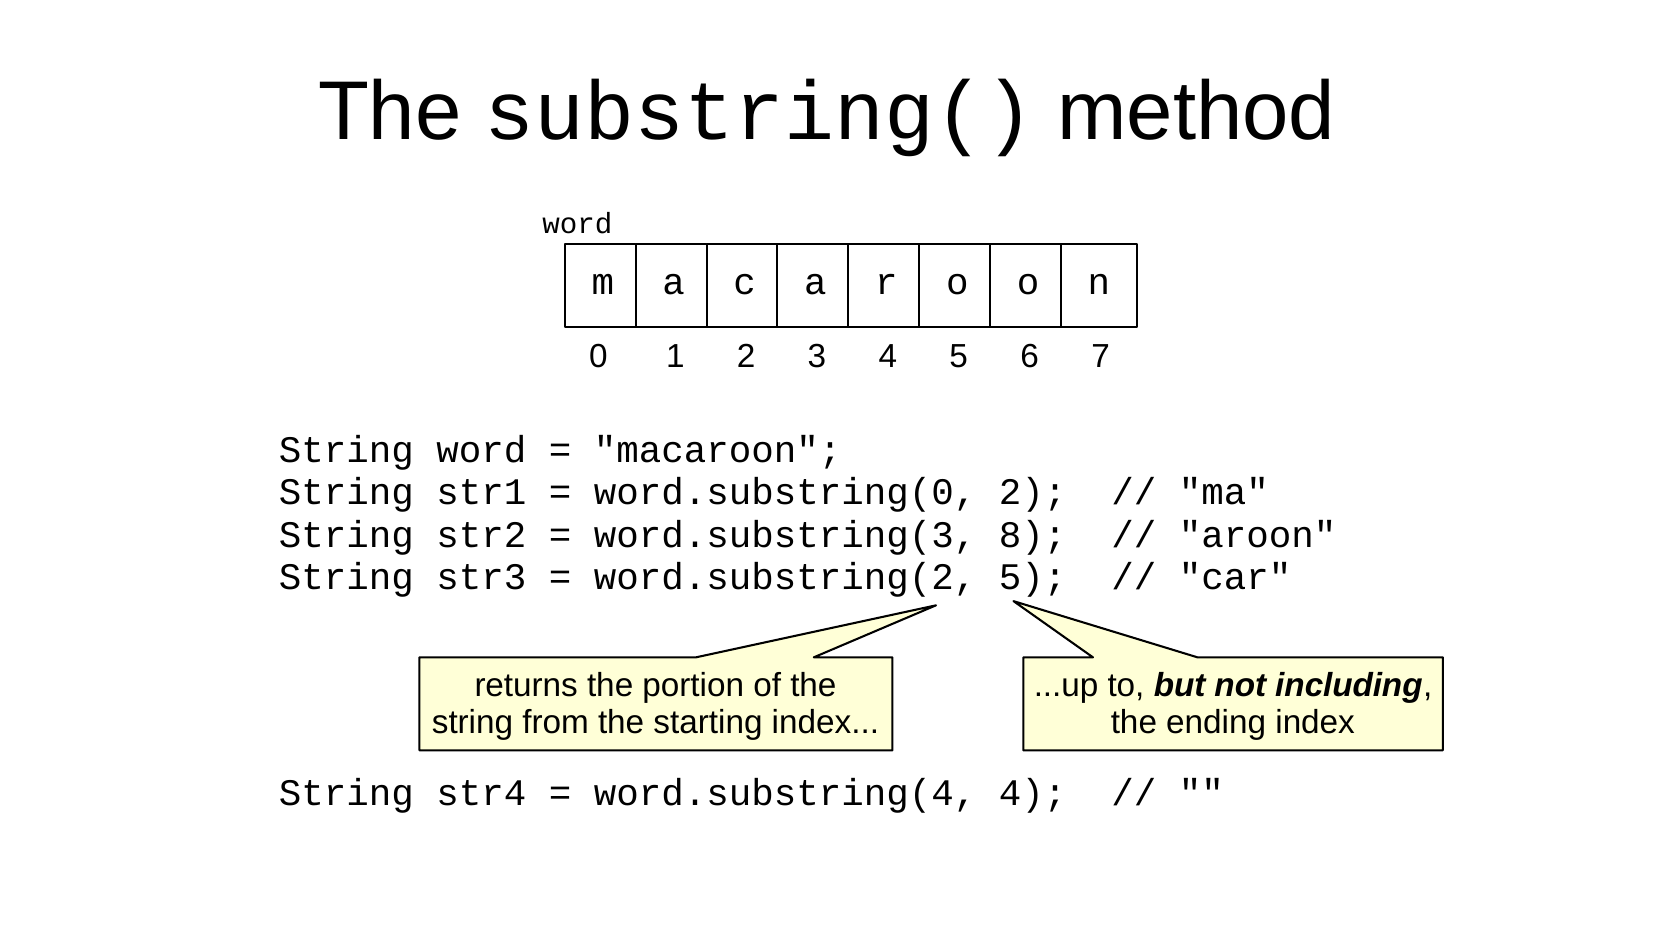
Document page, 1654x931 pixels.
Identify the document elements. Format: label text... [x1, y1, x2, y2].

text_box a [777, 243, 848, 327]
text_box 3 [792, 330, 842, 382]
text_box o [919, 243, 990, 327]
text_box ...up to, but not including, the ending index [1013, 601, 1443, 751]
text_box n [1060, 243, 1137, 327]
text_box a [635, 243, 706, 327]
text_box 7 [1076, 330, 1125, 382]
text_box 2 [722, 330, 771, 382]
text_box word [527, 202, 628, 251]
text_box 1 [651, 330, 700, 382]
title The substring() method [82, 37, 1571, 193]
text_box returns the portion of the string from the starting index... [419, 605, 937, 751]
text_box 6 [1005, 330, 1054, 382]
text_box String word = "macaroon"; String str1 = word.substring(0, 2); // "ma" String str2 = word.substring(3, 8); // "aroon" String str3 = word.substring(2, 5); // "car" [264, 423, 1460, 609]
text_box 0 [574, 330, 623, 382]
text_box m [564, 243, 635, 327]
text_box 4 [863, 330, 912, 382]
text_box 5 [934, 330, 983, 382]
text_box c [706, 243, 777, 327]
text_box String str4 = word.substring(4, 4); // "" [264, 767, 1460, 830]
text_box r [848, 243, 919, 327]
text_box o [990, 243, 1060, 327]
